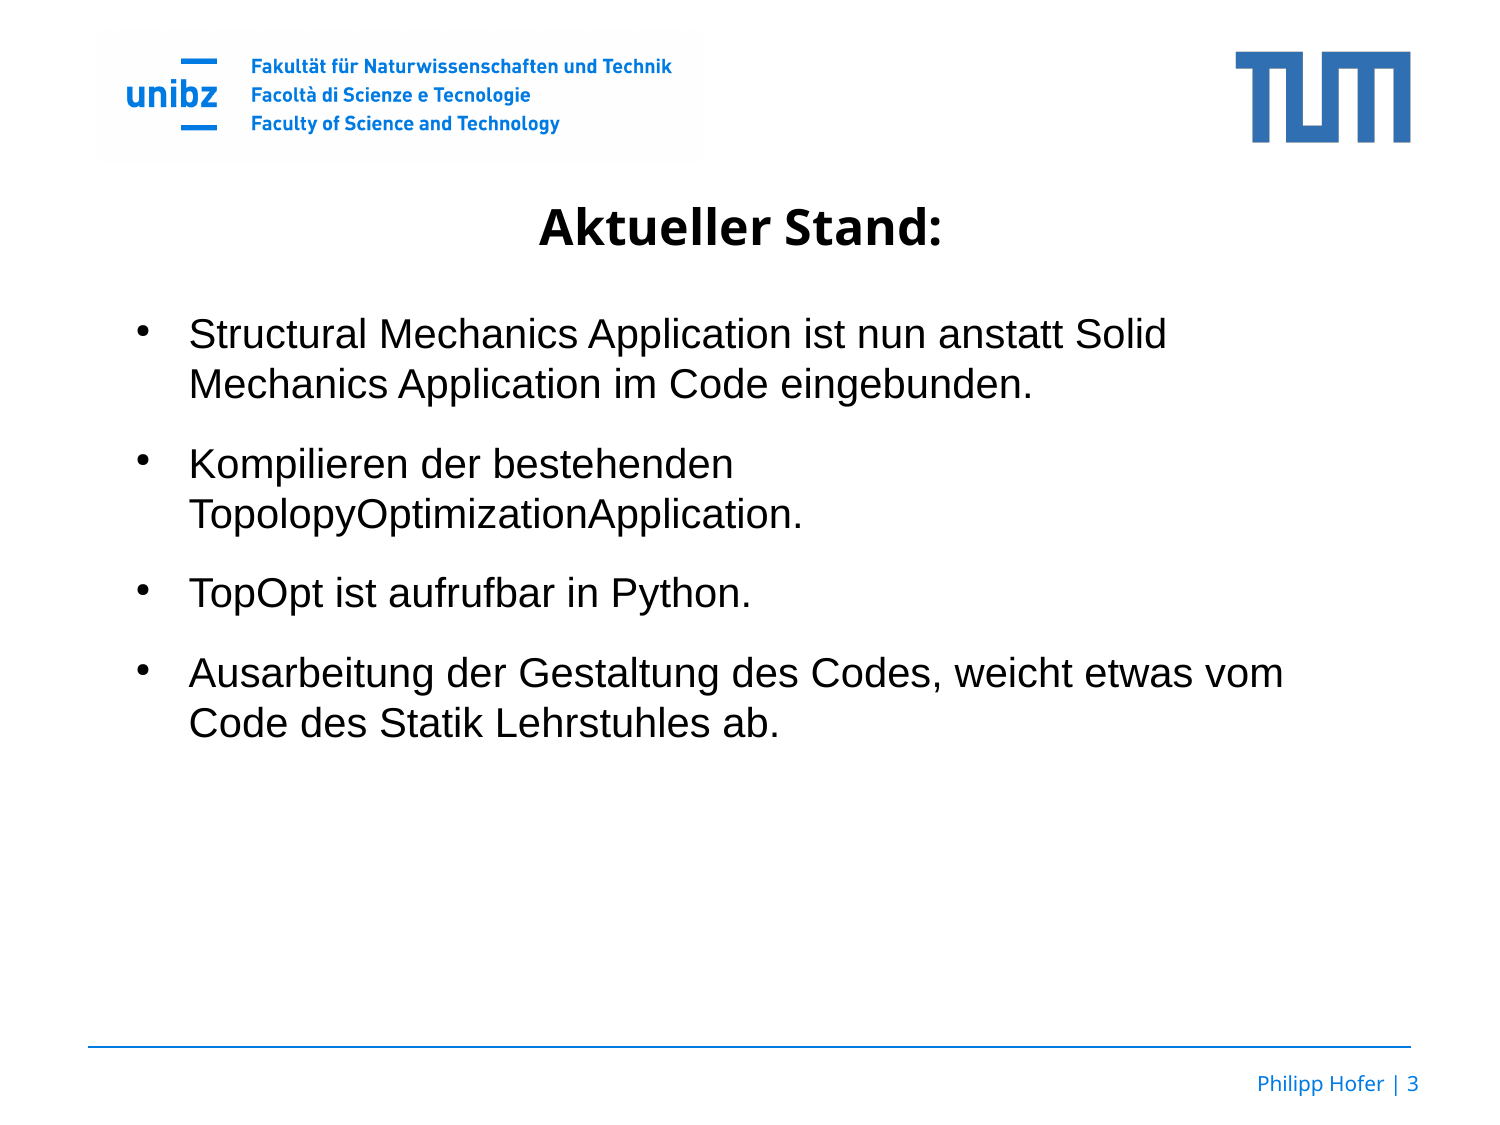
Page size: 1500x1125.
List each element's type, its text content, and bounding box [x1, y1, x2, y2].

text_box Structural Mechanics Application ist nun anstatt Solid Mechanics Application im Code eingebunden. Kompilieren der bestehenden TopolopyOptimizationApplication. TopOpt ist aufrufbar in Python. Ausarbeitung der Gestaltung des Codes, weicht etwas vom Code des Statik Lehrstuhles ab. [103, 299, 1335, 1035]
picture [97, 28, 703, 164]
text_box Aktueller Stand: [103, 137, 1397, 300]
picture [1145, 0, 1500, 233]
